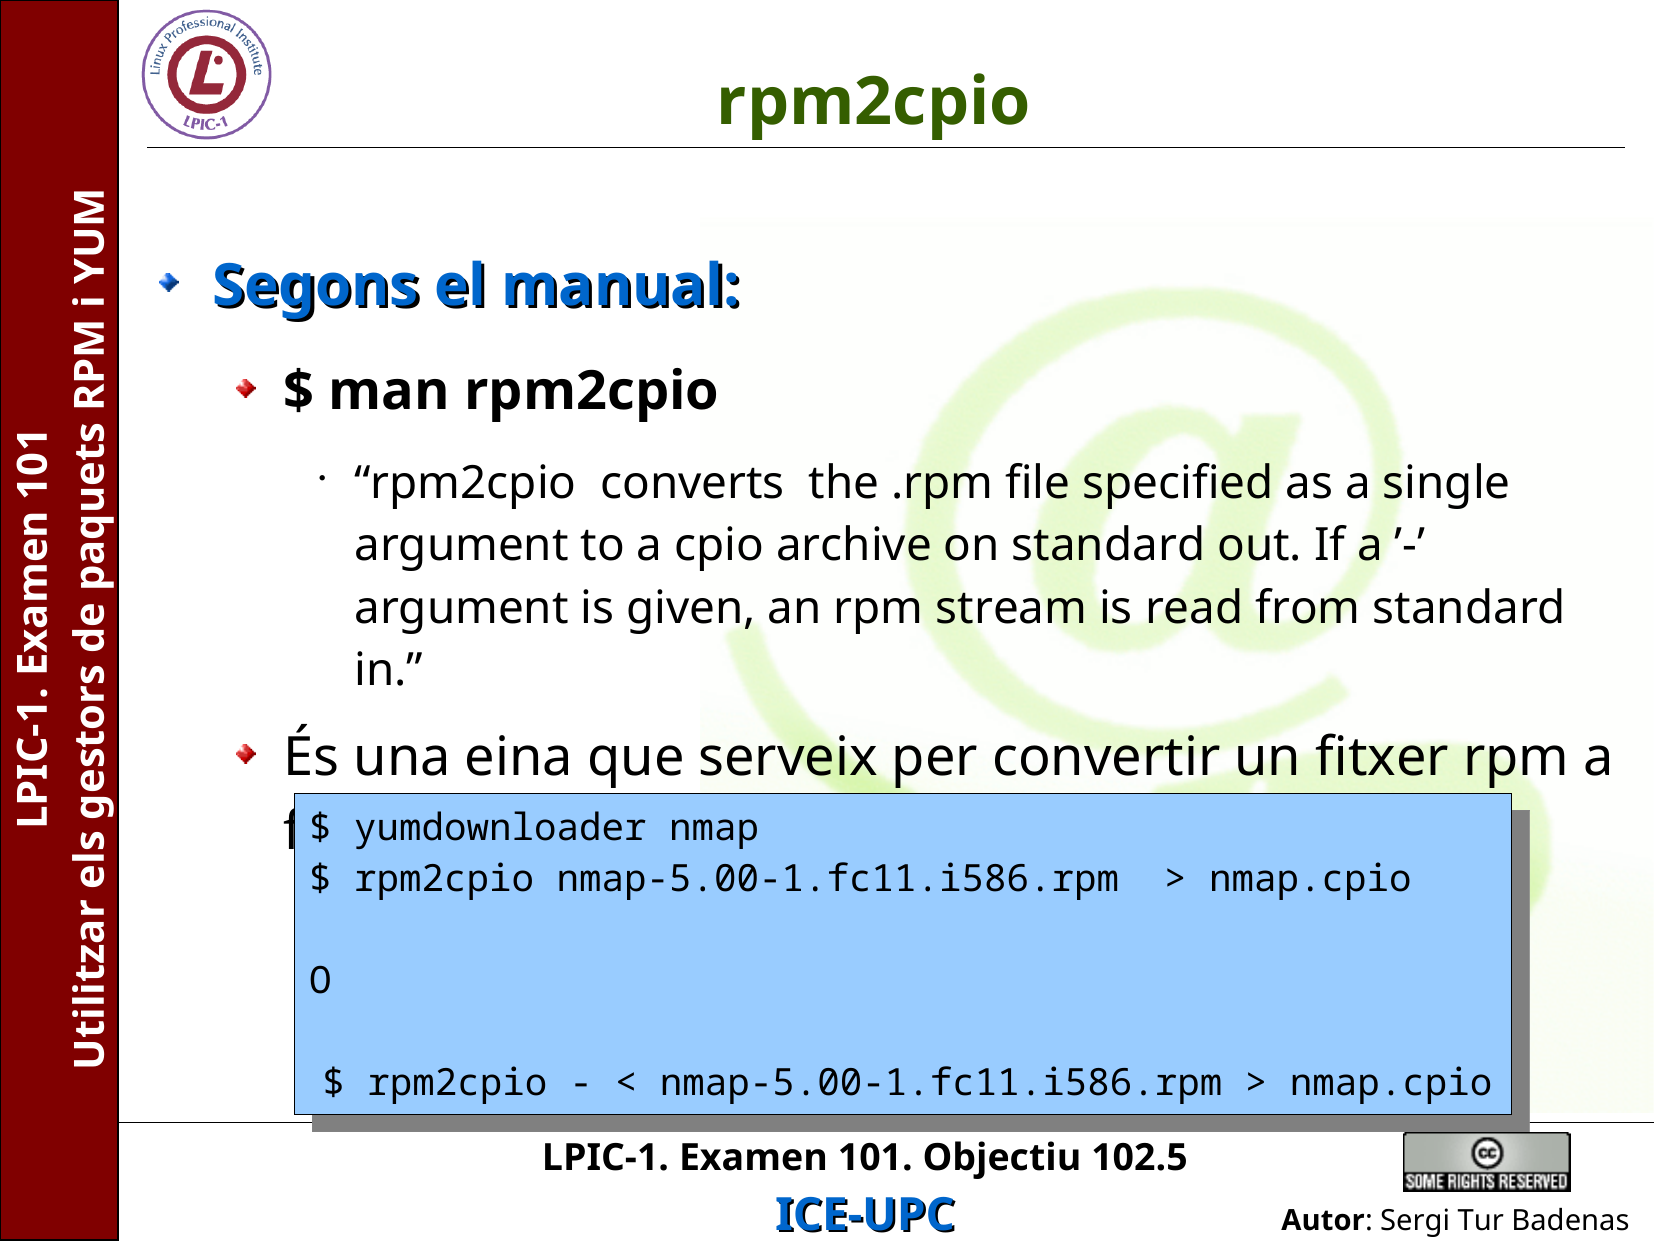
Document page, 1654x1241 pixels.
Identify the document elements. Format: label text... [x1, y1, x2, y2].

list Segons el manual: $ man rpm2cpio “rpm2cpio converts the .rpm file specified as a single argument to a cpio archive on standard out. If a ’-’ argument is given, an rpm stream is read from standard in.” És una eina que serveix per convertir un fitxer rpm a format cpio: [141, 242, 1630, 1078]
title rpm2cpio [129, 55, 1619, 142]
picture [135, 5, 277, 55]
picture [700, 217, 1654, 1113]
text_box $ yumdownloader nmap $ rpm2cpio nmap-5.00-1.fc11.i586.rpm > nmap.cpio O $ rpm2cpio - < nmap-5.00-1.fc11.i586.rpm > nmap.cpio [294, 793, 1512, 1033]
picture [1403, 1132, 1571, 1192]
